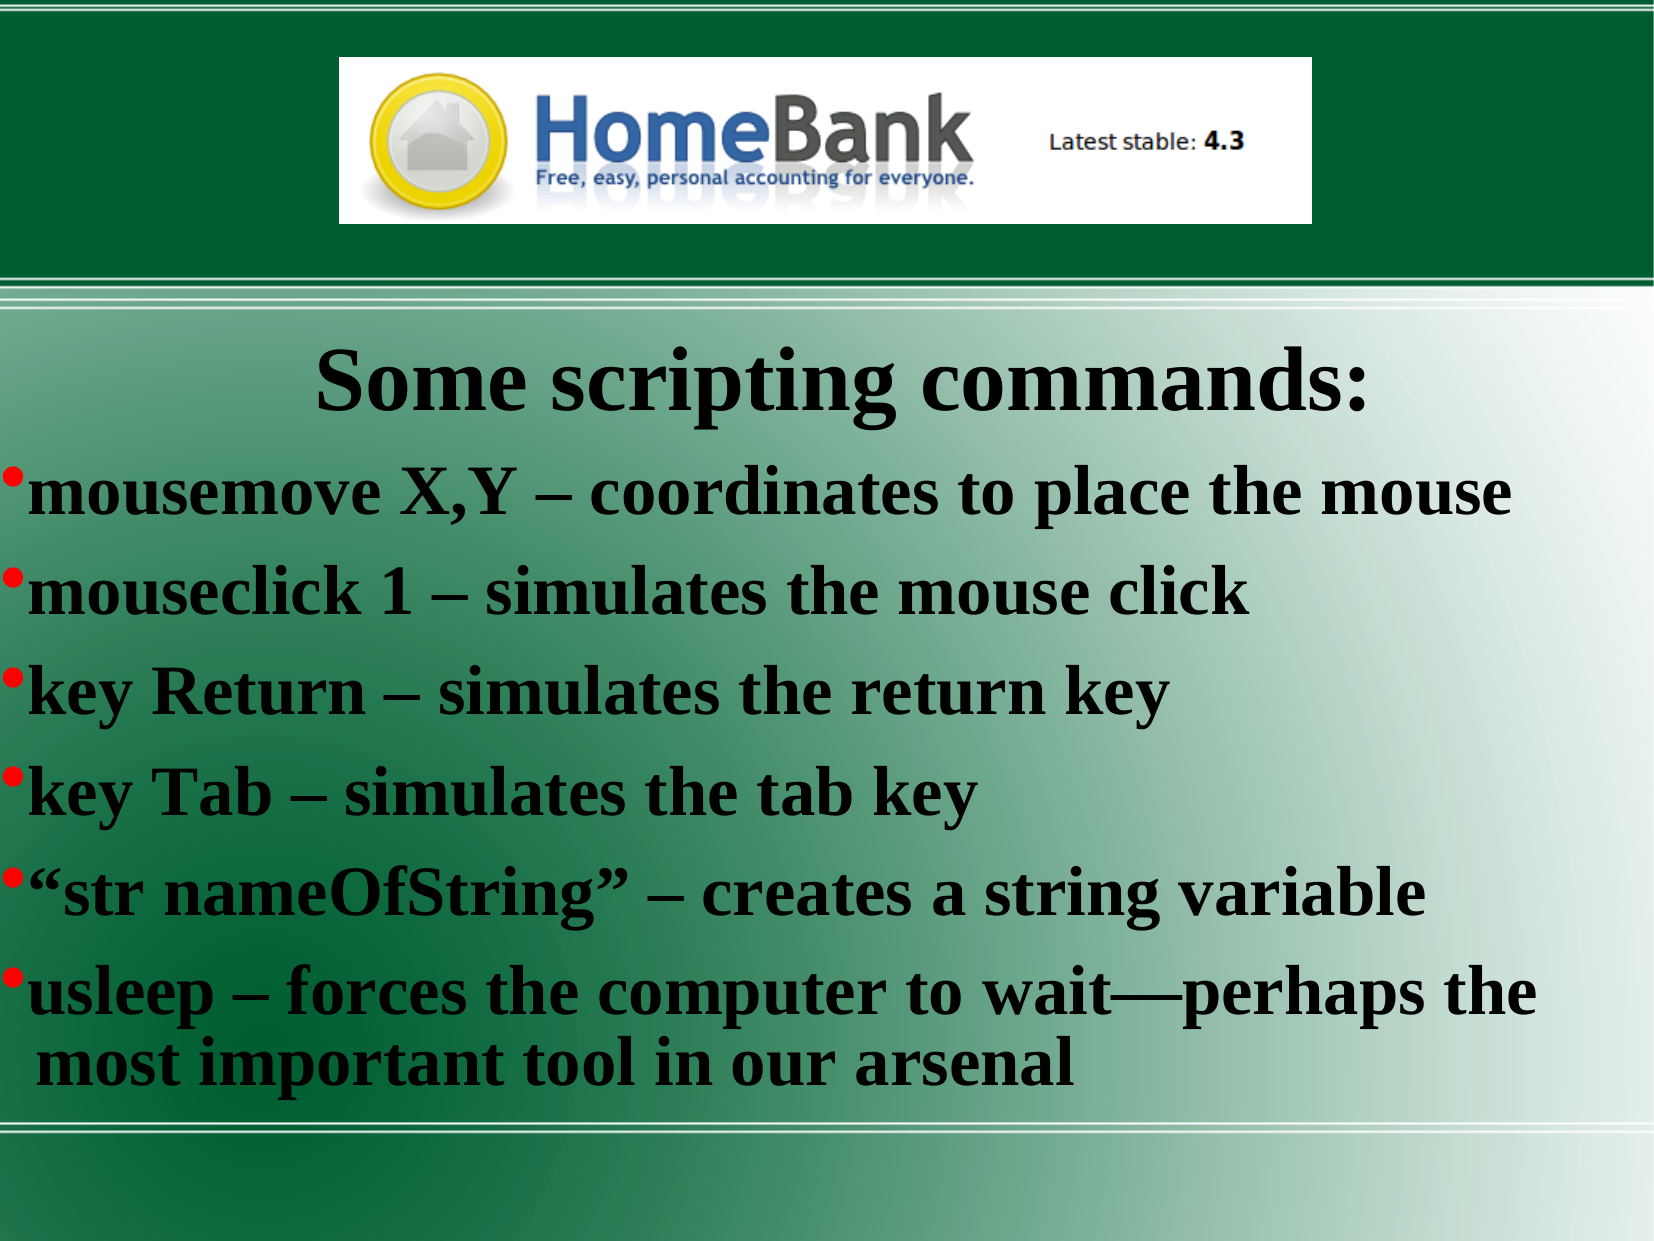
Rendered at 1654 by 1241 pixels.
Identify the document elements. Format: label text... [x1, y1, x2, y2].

picture [0, 0, 1654, 332]
picture [0, 1102, 1654, 1241]
text_box Some scripting commands: mousemove X,Y – coordinates to place the mouse mouseclick 1 – simulates the mouse click key Return – simulates the return key key Tab – simulates the tab key “str nameOfString” – creates a string variable usleep – forces the computer to wait—perhaps the most important tool in our arsenal [0, 332, 1654, 1102]
